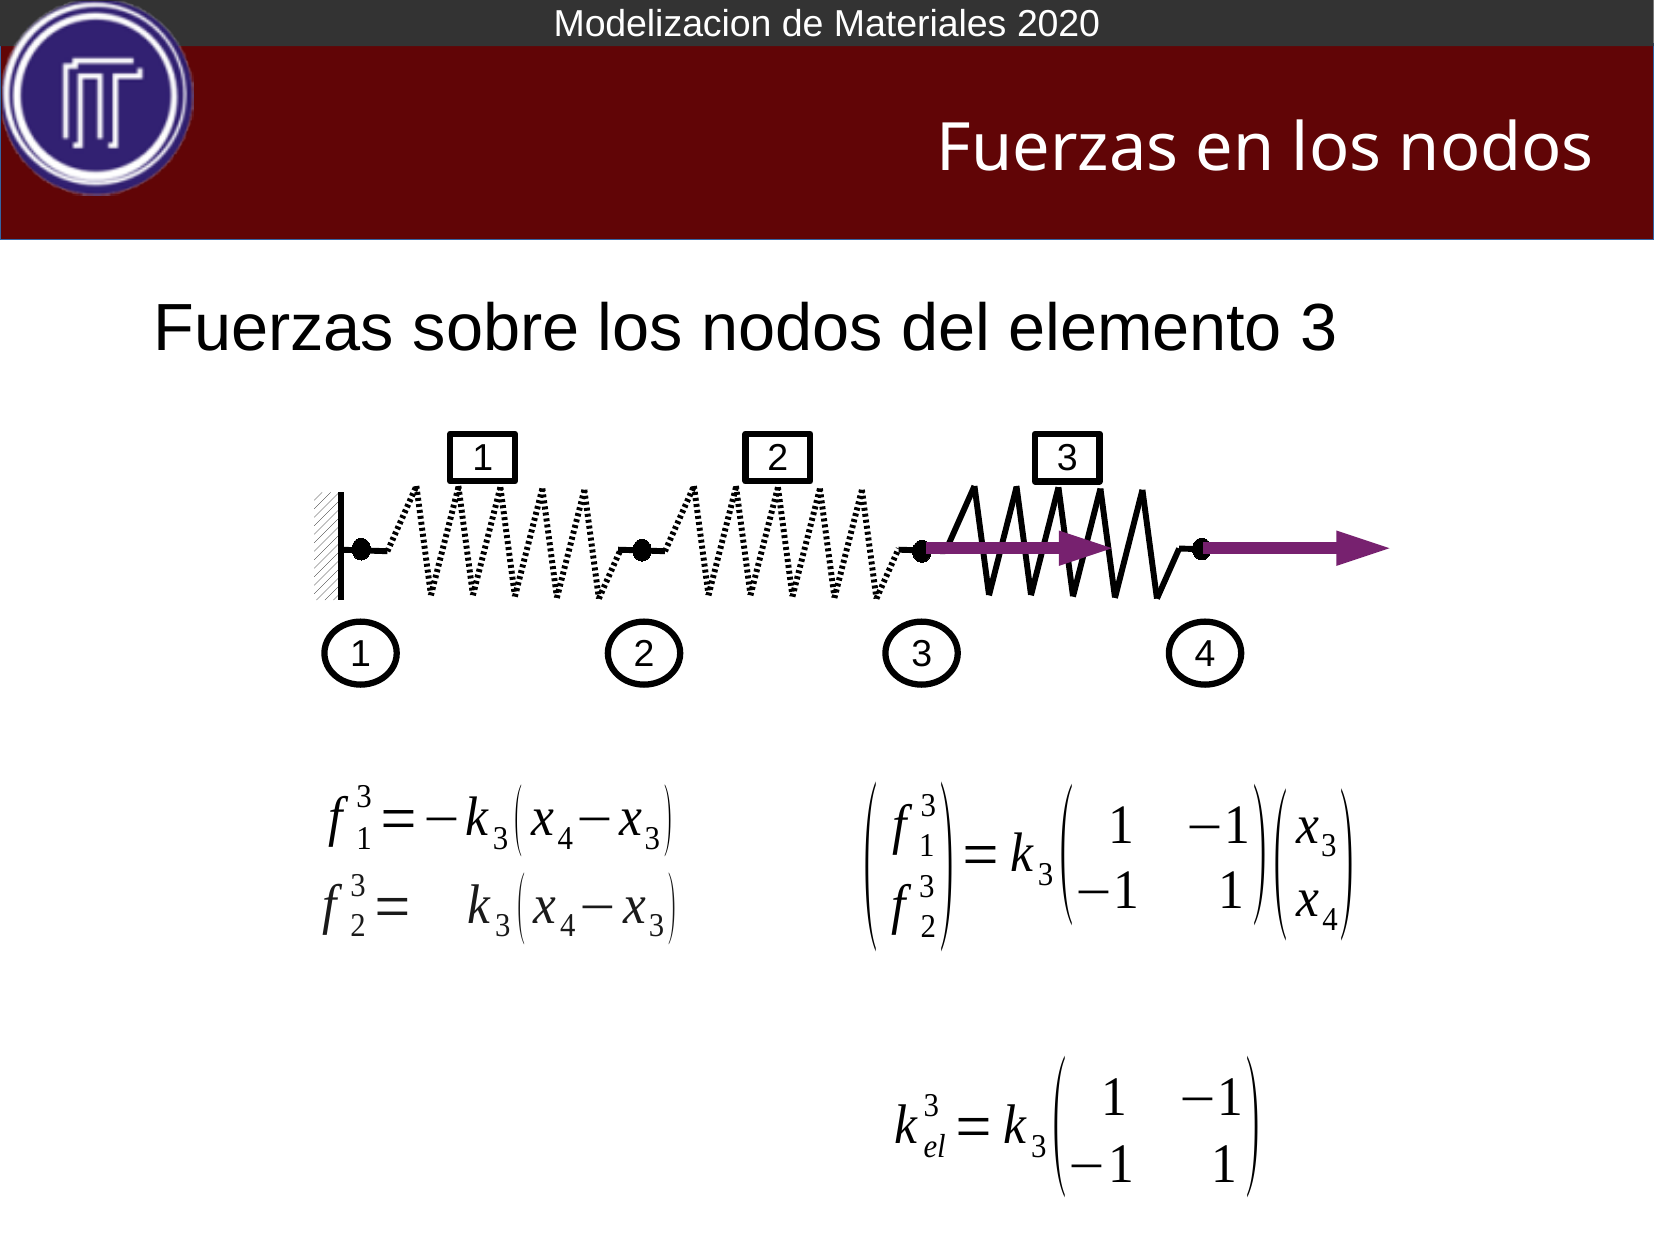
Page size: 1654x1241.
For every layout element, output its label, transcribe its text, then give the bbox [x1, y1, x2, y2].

list Fuerzas sobre los nodos del elemento 3 [82, 290, 1571, 404]
text_box 3 [885, 621, 958, 685]
title Fuerzas en los nodos [41, 70, 1654, 218]
text_box [632, 539, 652, 562]
text_box 1 [450, 433, 515, 482]
text_box [1192, 538, 1210, 560]
text_box [351, 538, 371, 561]
text_box 2 [607, 621, 681, 685]
text_box [314, 492, 341, 601]
chart [306, 866, 683, 949]
text_box 1 [324, 621, 397, 685]
text_box 4 [1168, 621, 1242, 685]
text_box [912, 540, 931, 563]
text_box 3 [1035, 433, 1100, 482]
chart [887, 1054, 1269, 1202]
chart [855, 777, 1363, 954]
chart [312, 777, 680, 860]
picture [0, 0, 194, 196]
text_box 2 [745, 433, 811, 482]
